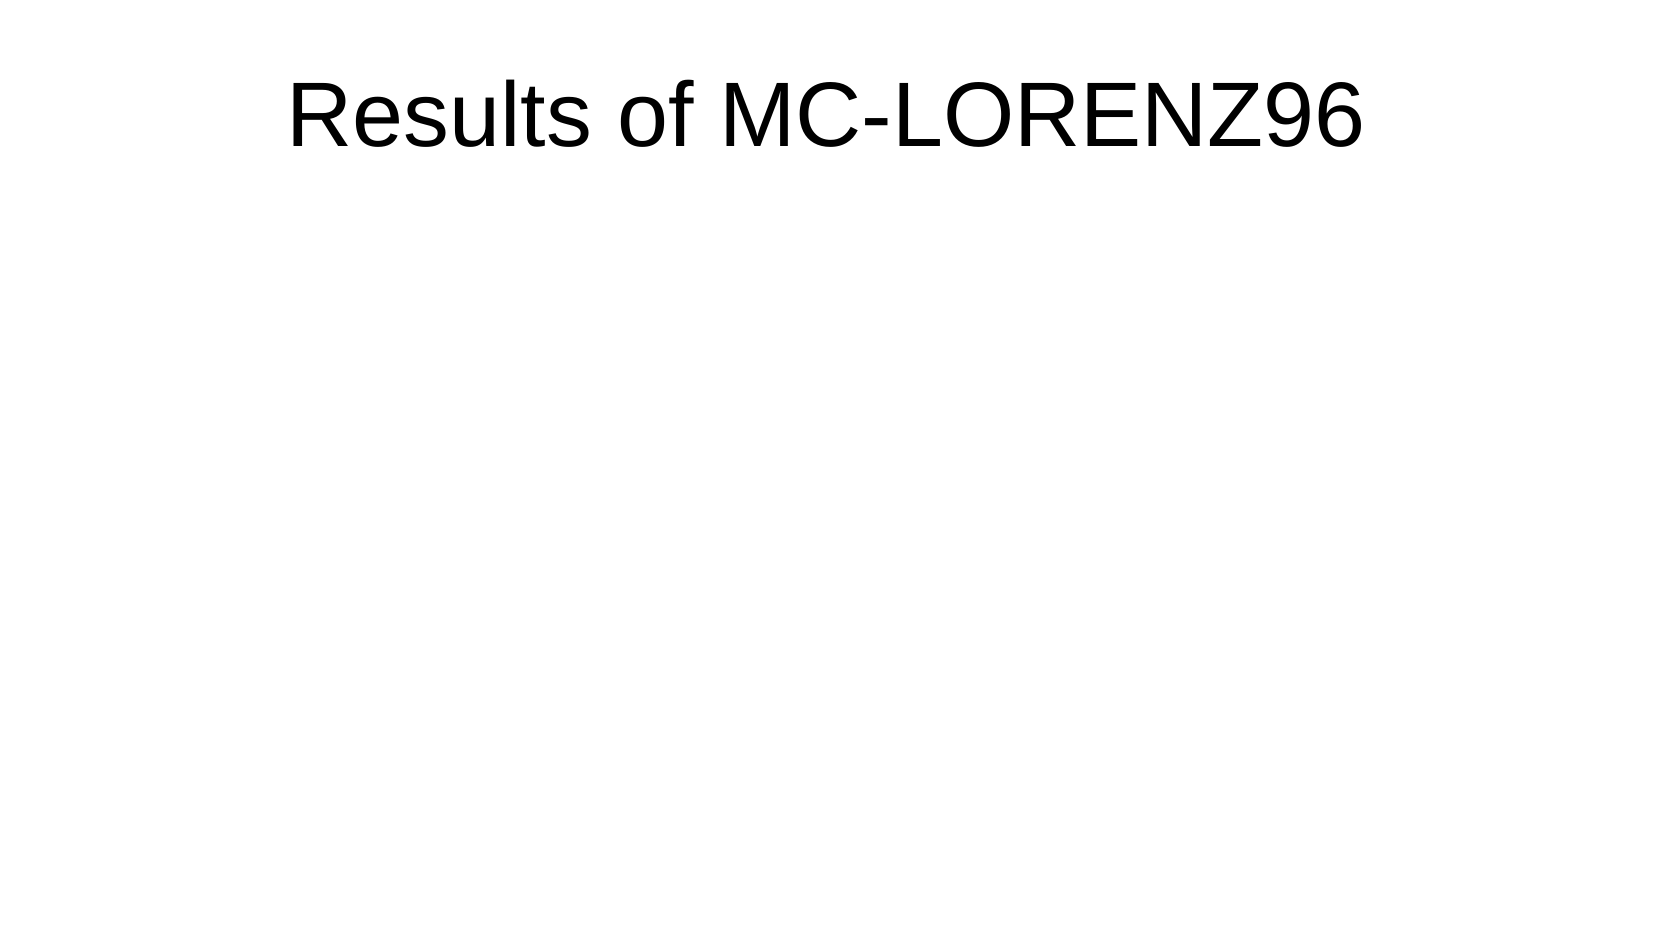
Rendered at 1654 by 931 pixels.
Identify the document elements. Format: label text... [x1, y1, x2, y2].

title Results of MC-LORENZ96 [82, 37, 1571, 193]
